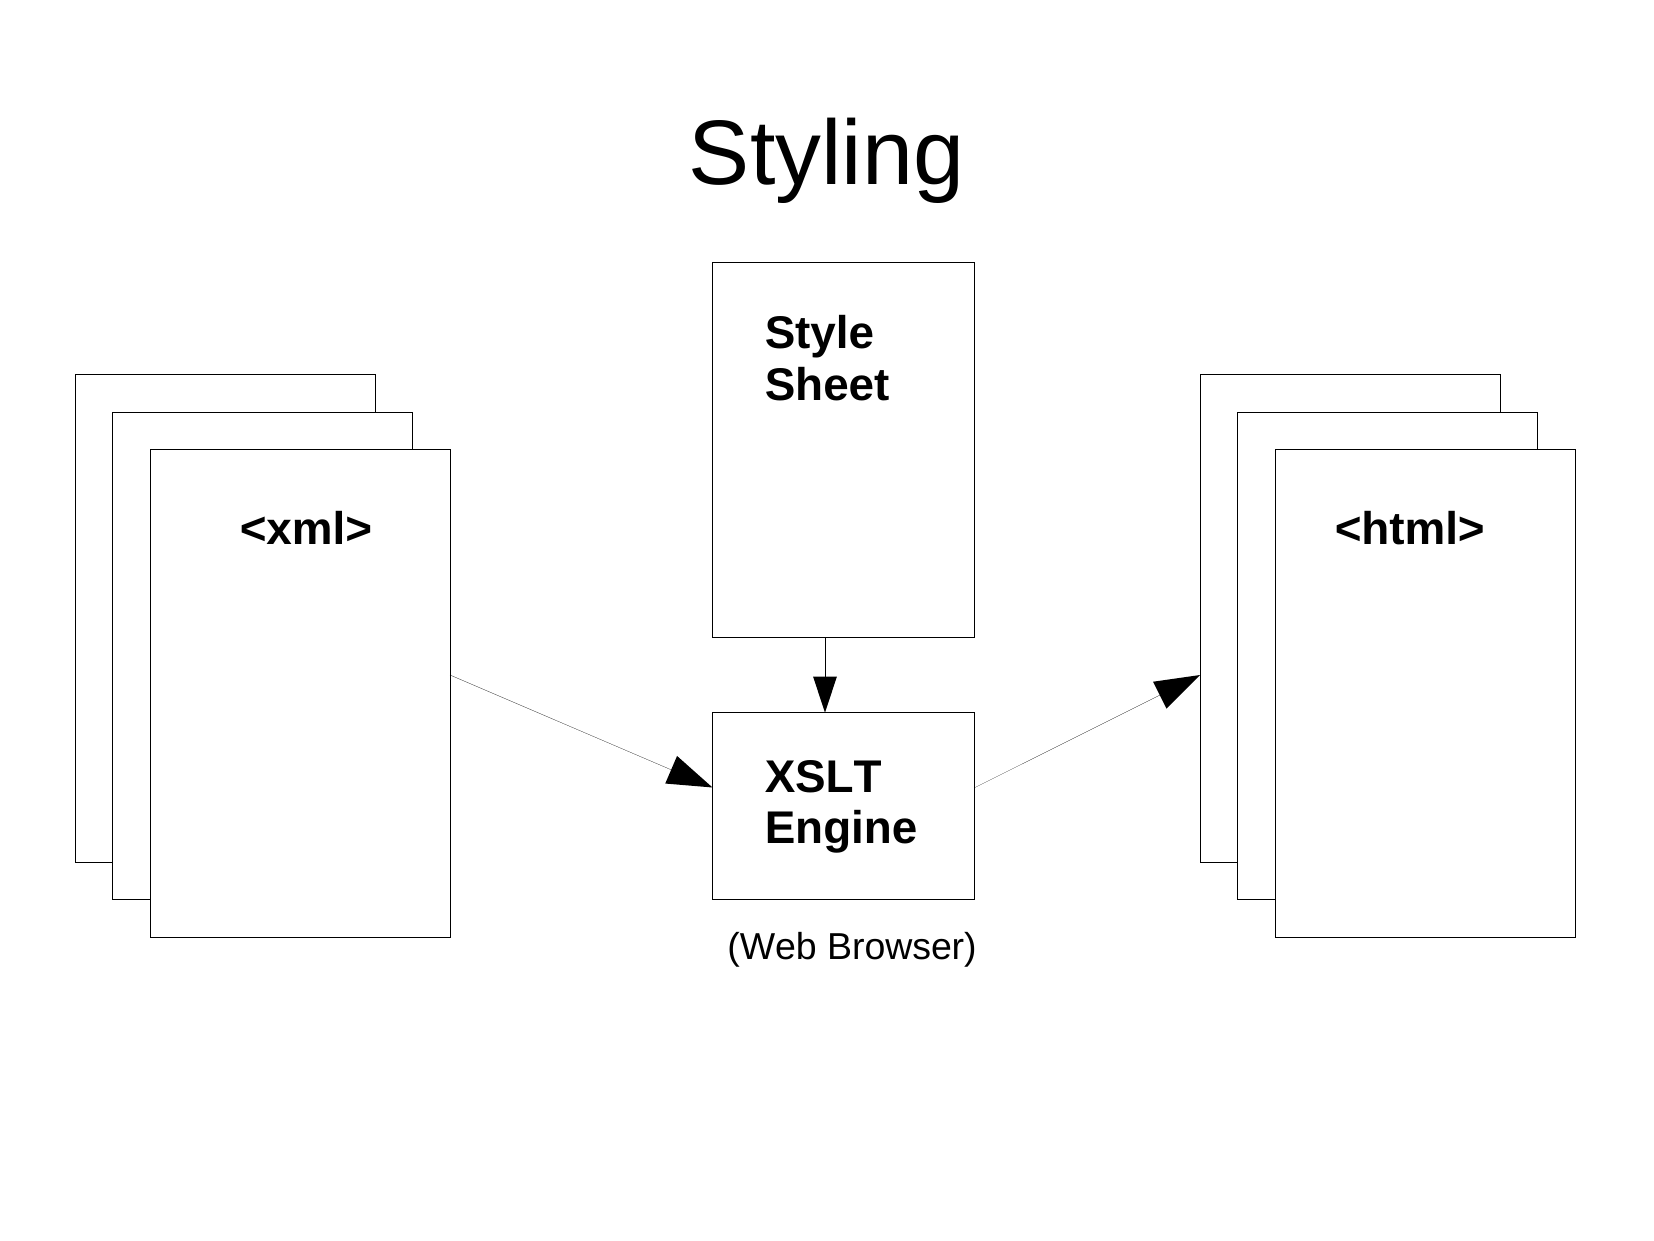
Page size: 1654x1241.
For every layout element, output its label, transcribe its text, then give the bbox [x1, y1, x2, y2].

text_box <html> [1320, 495, 1501, 563]
text_box [1200, 374, 1576, 938]
text_box XSLT Engine [750, 743, 933, 863]
title Styling [82, 49, 1571, 257]
text_box (Web Browser) [712, 918, 992, 976]
text_box [75, 374, 451, 938]
text_box Style Sheet [750, 300, 905, 420]
text_box <xml> [225, 495, 388, 563]
